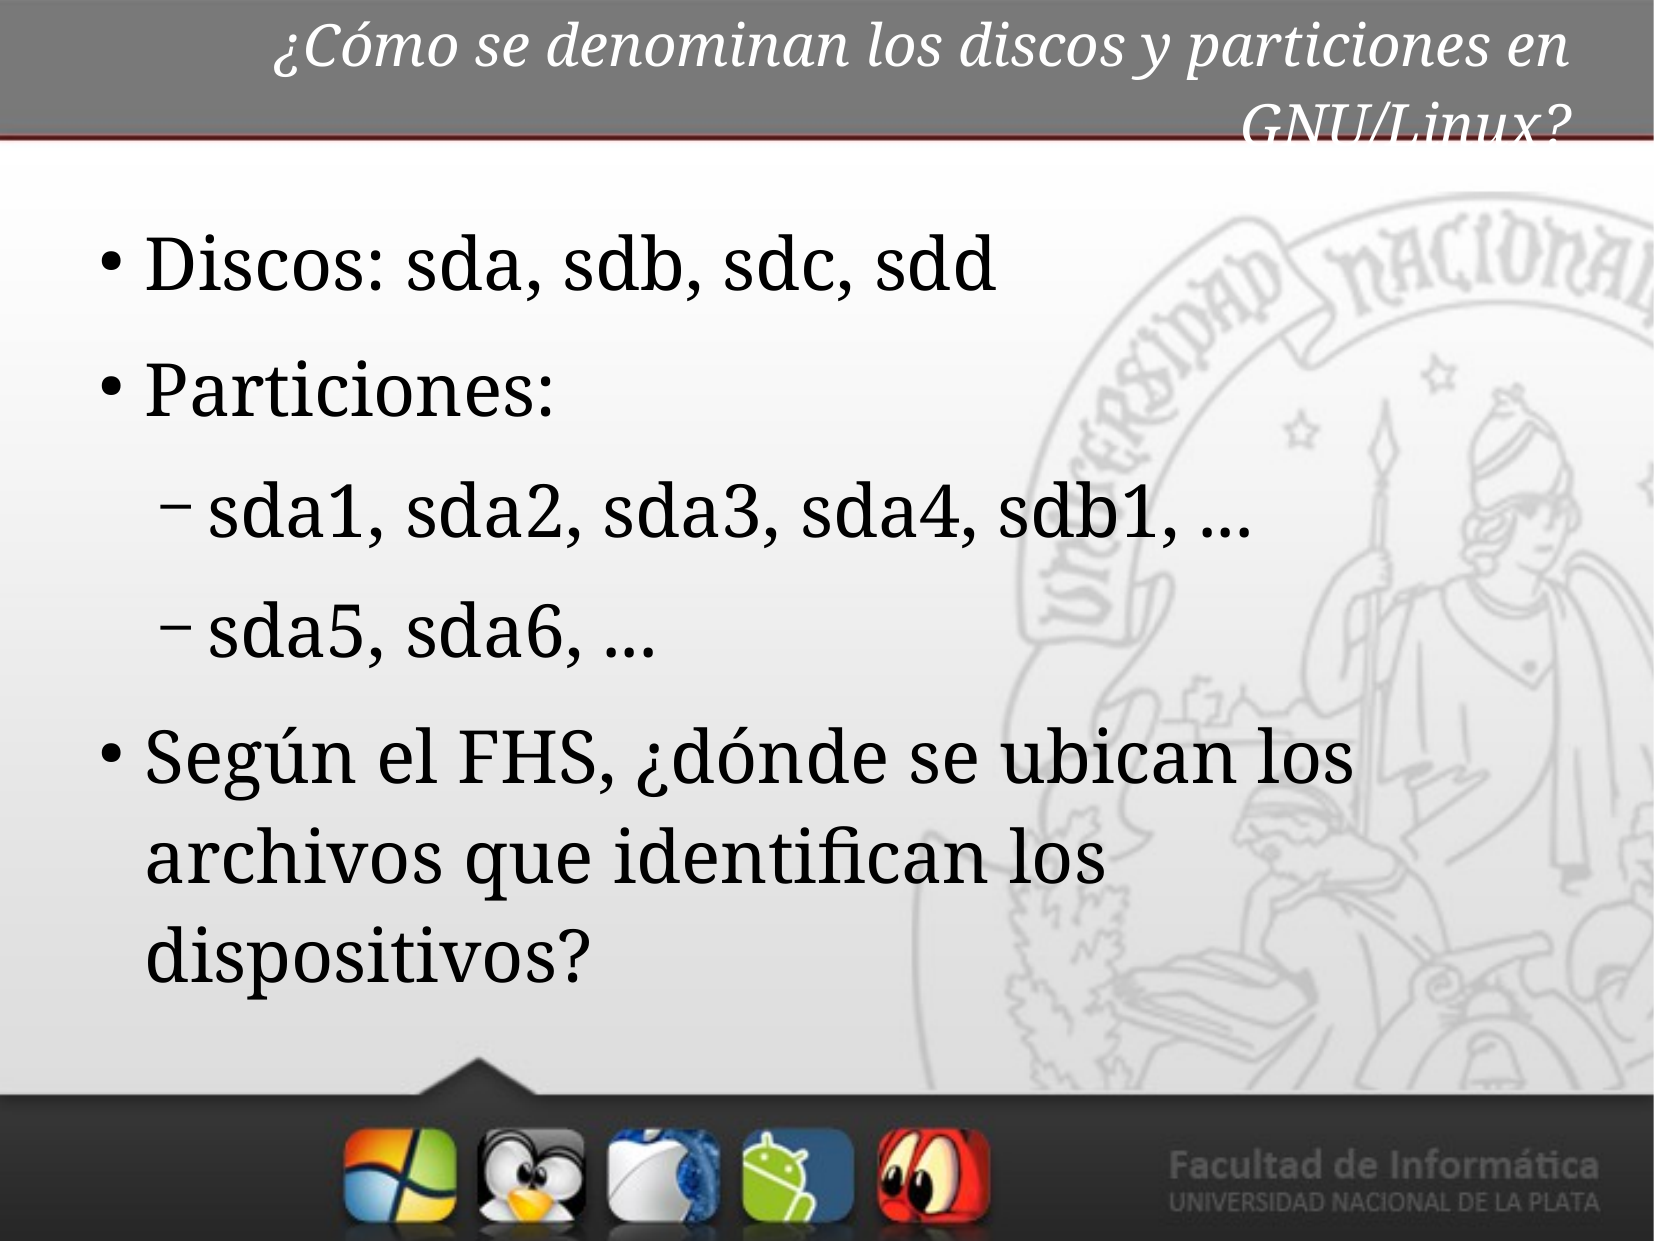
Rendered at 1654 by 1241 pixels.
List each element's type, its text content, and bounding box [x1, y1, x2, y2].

picture [0, 0, 1654, 1241]
list Discos: sda, sdb, sdc, sdd Particiones: sda1, sda2, sda3, sda4, sdb1, ... sda5, sda6, ... Según el FHS, ¿dónde se ubican los archivos que identifican los dispositivos? [82, 212, 1571, 1010]
title ¿Cómo se denominan los discos y particiones en GNU/Linux? [82, 25, 1571, 142]
